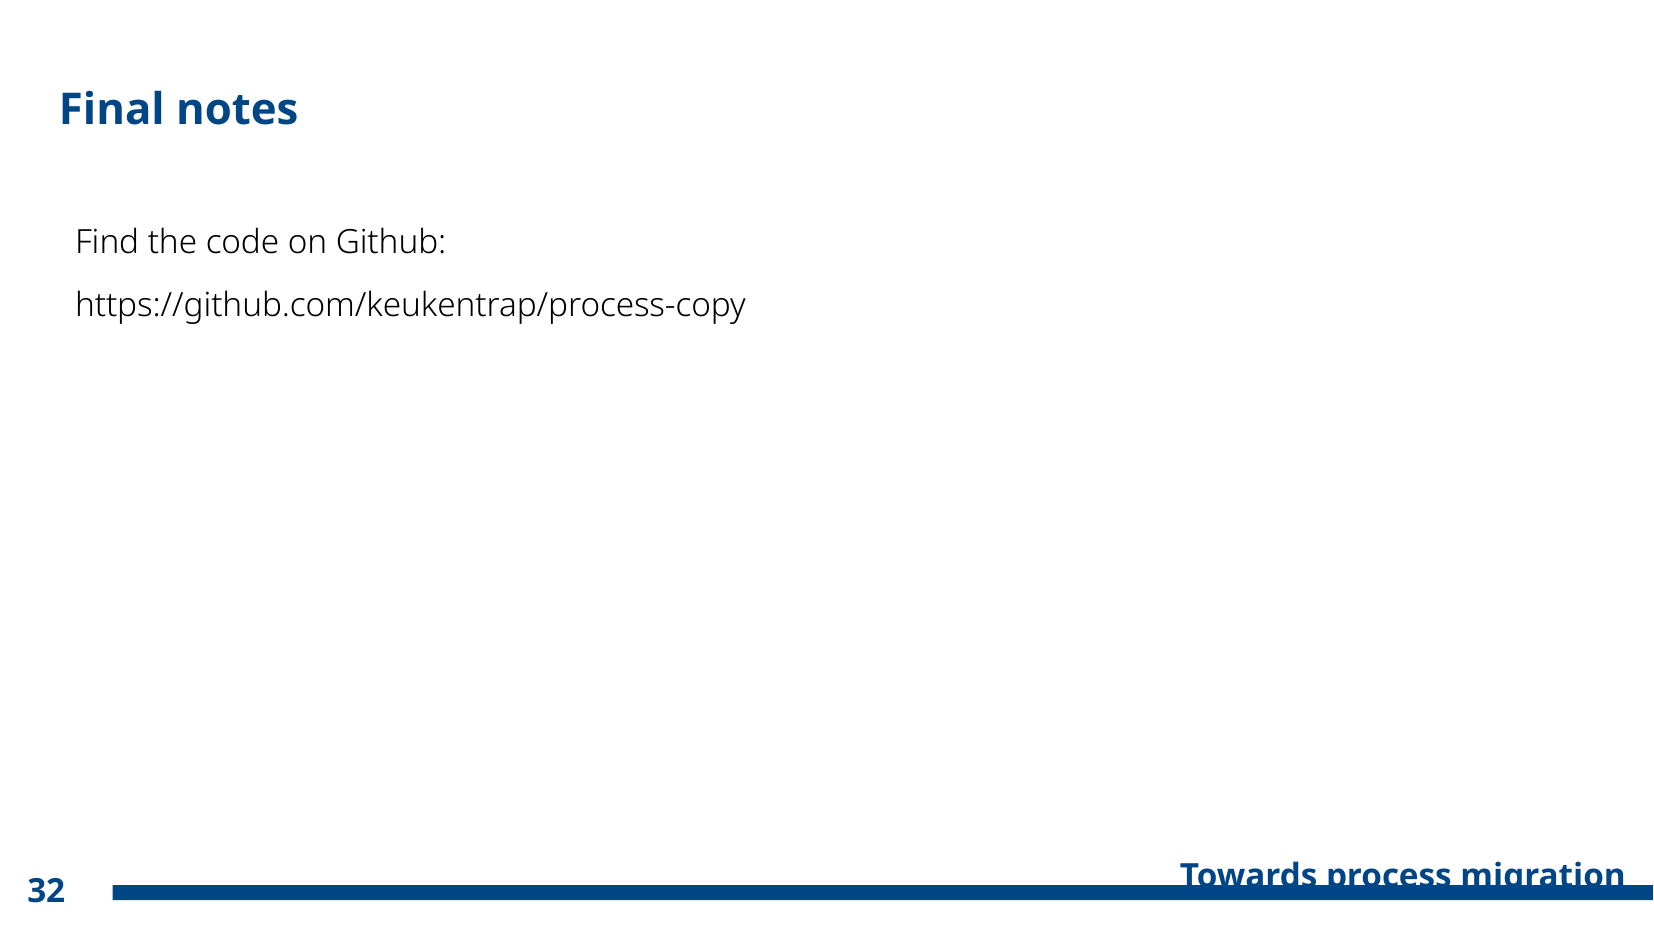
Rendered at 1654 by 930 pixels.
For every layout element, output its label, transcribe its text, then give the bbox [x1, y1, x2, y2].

list Find the code on Github: https://github.com/keukentrap/process-copy [74, 217, 1563, 757]
title Final notes [58, 26, 1594, 138]
